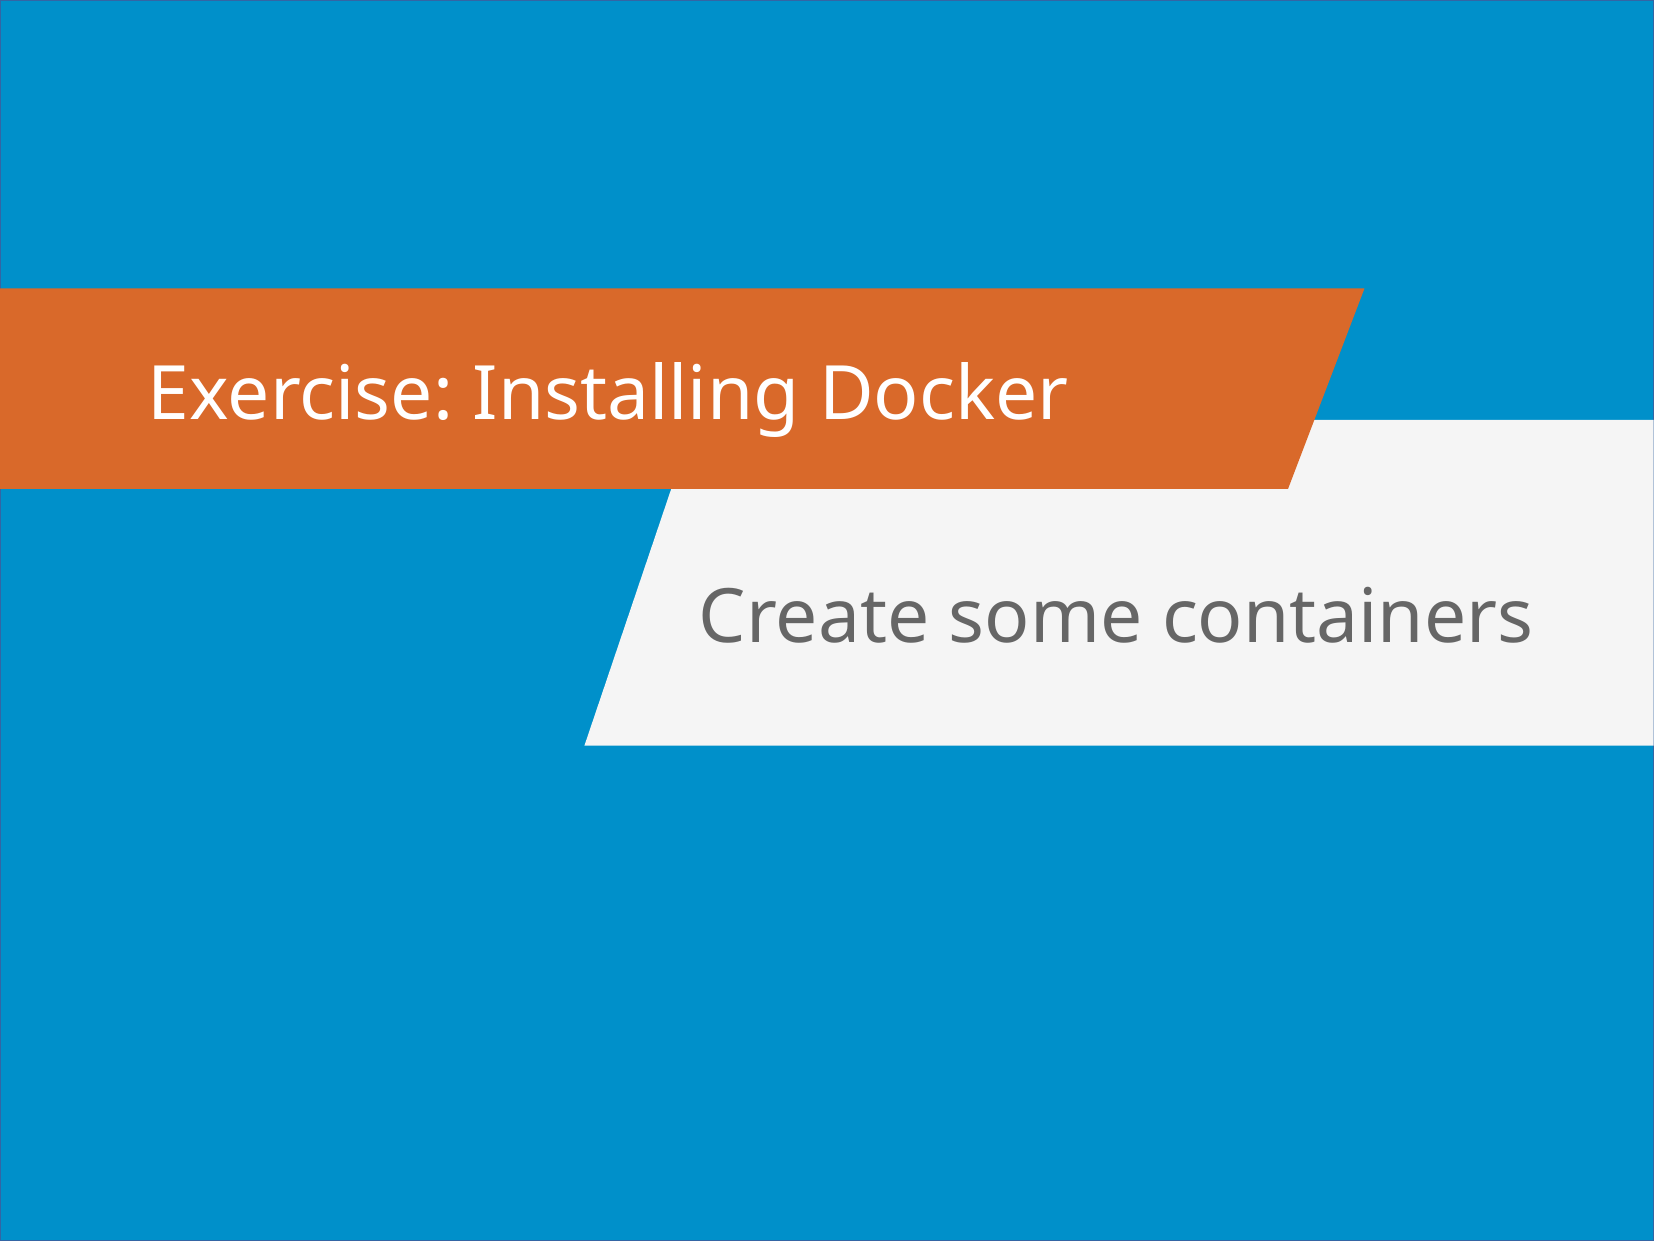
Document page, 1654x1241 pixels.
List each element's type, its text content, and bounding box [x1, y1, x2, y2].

text_box Create some containers [630, 560, 1549, 726]
text_box Exercise: Installing Docker [133, 336, 1380, 503]
text_box [0, 0, 1654, 1241]
